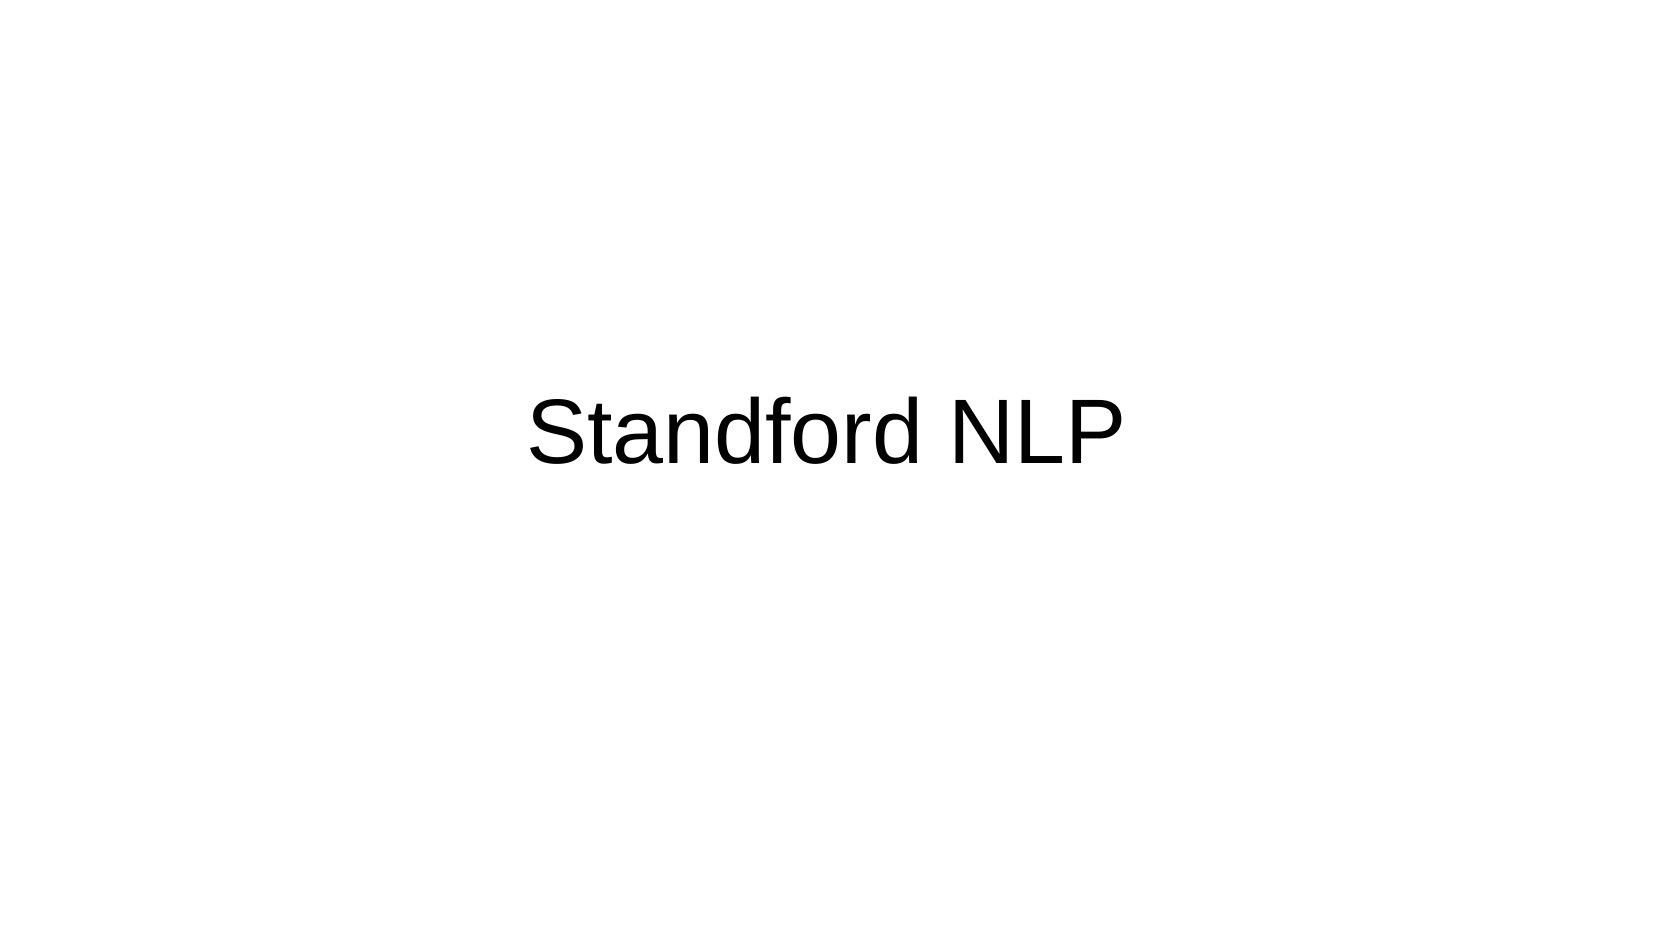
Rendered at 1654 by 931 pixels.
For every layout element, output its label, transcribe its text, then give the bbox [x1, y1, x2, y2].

title Standford NLP [82, 354, 1571, 510]
